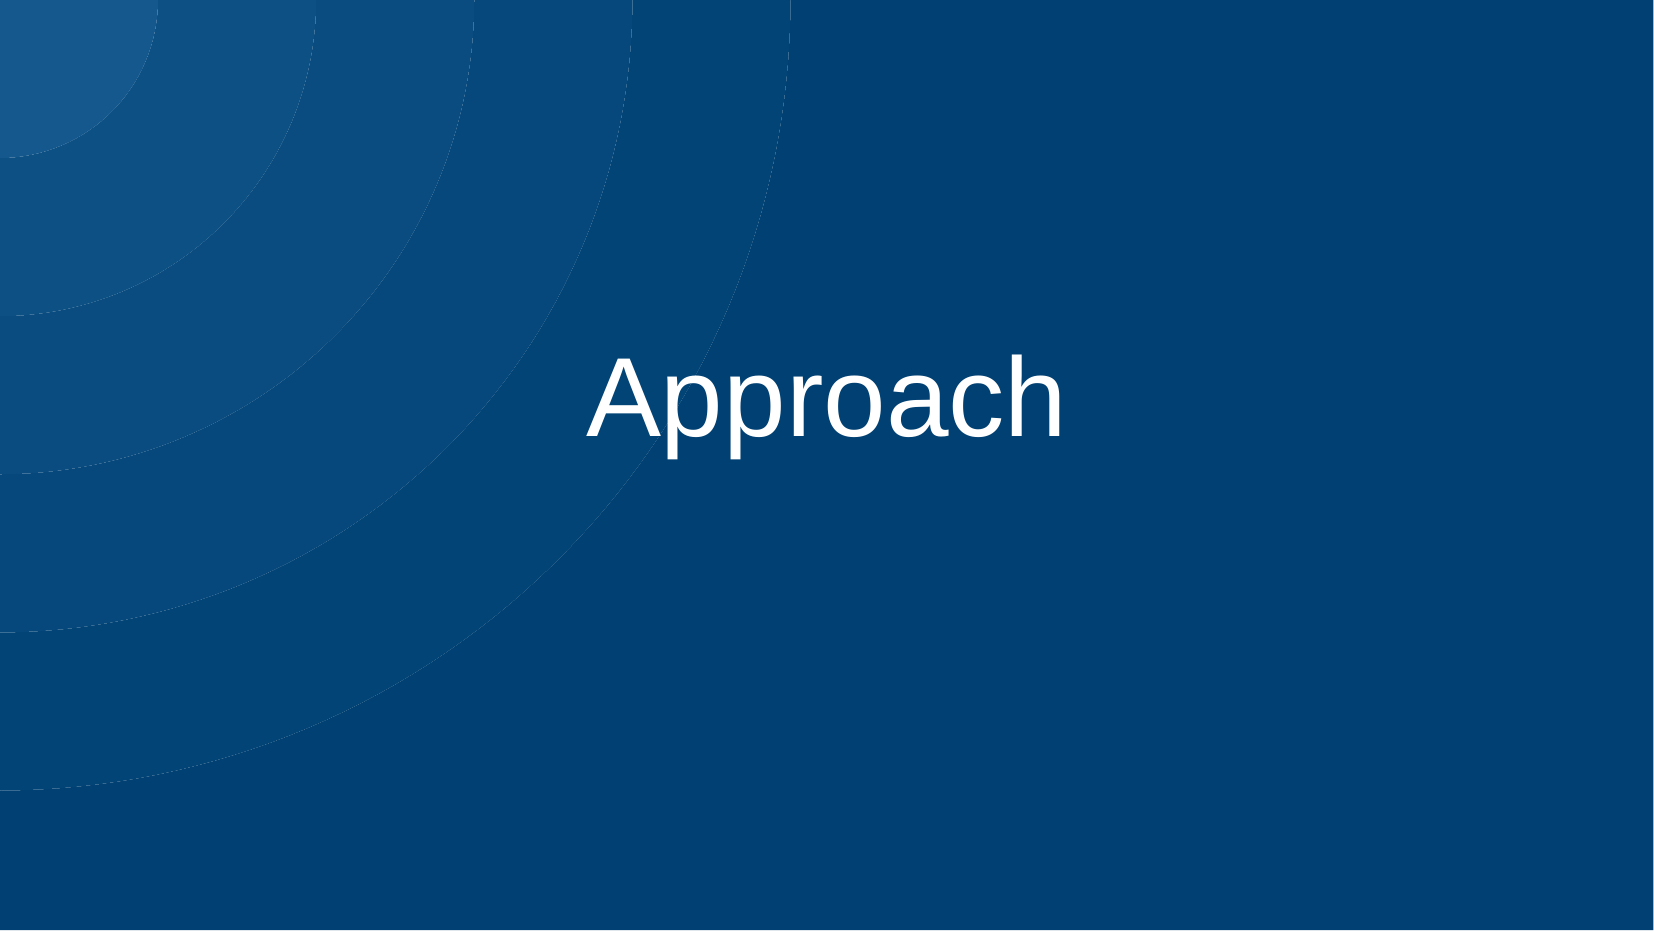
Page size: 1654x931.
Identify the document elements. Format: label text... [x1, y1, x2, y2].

subtitle Approach [82, 37, 1571, 757]
